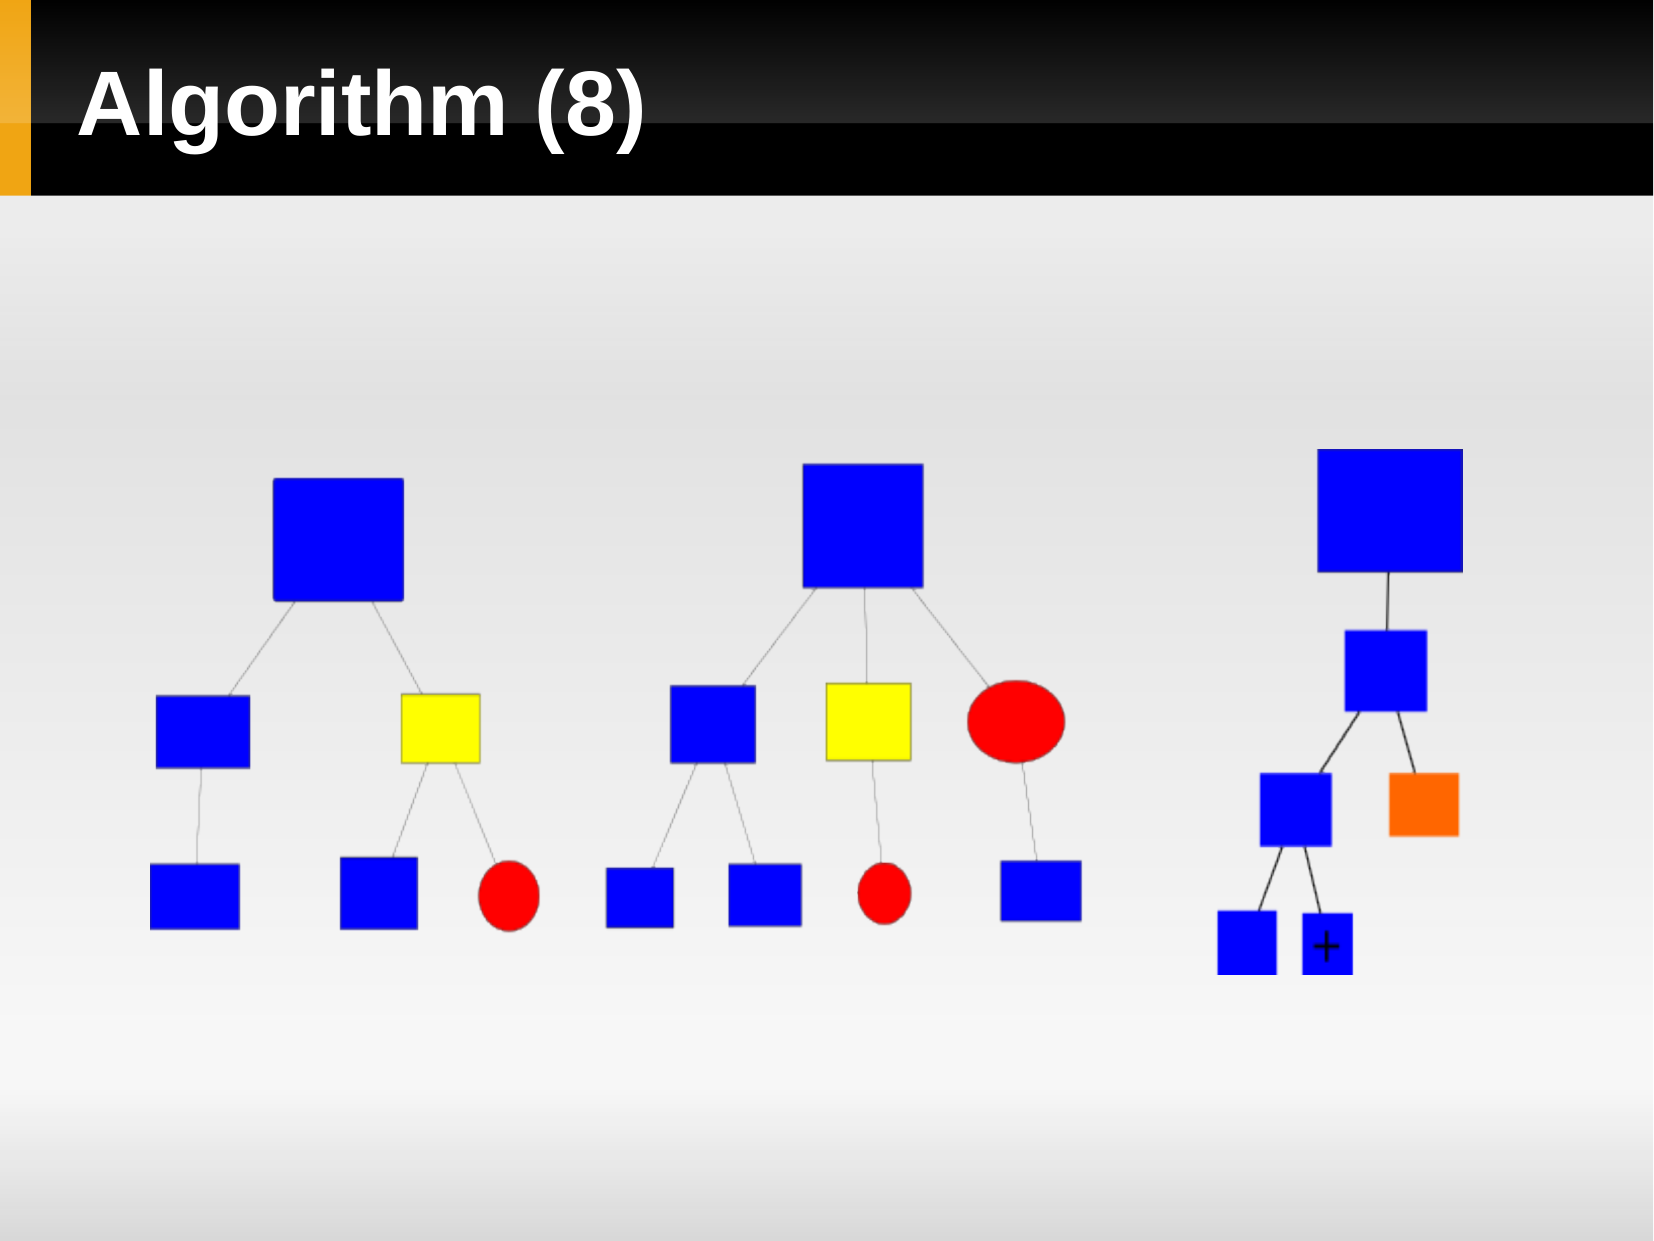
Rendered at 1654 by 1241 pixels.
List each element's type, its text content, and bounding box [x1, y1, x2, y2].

title Algorithm (8) [76, 0, 1565, 208]
picture [0, 0, 1654, 1241]
